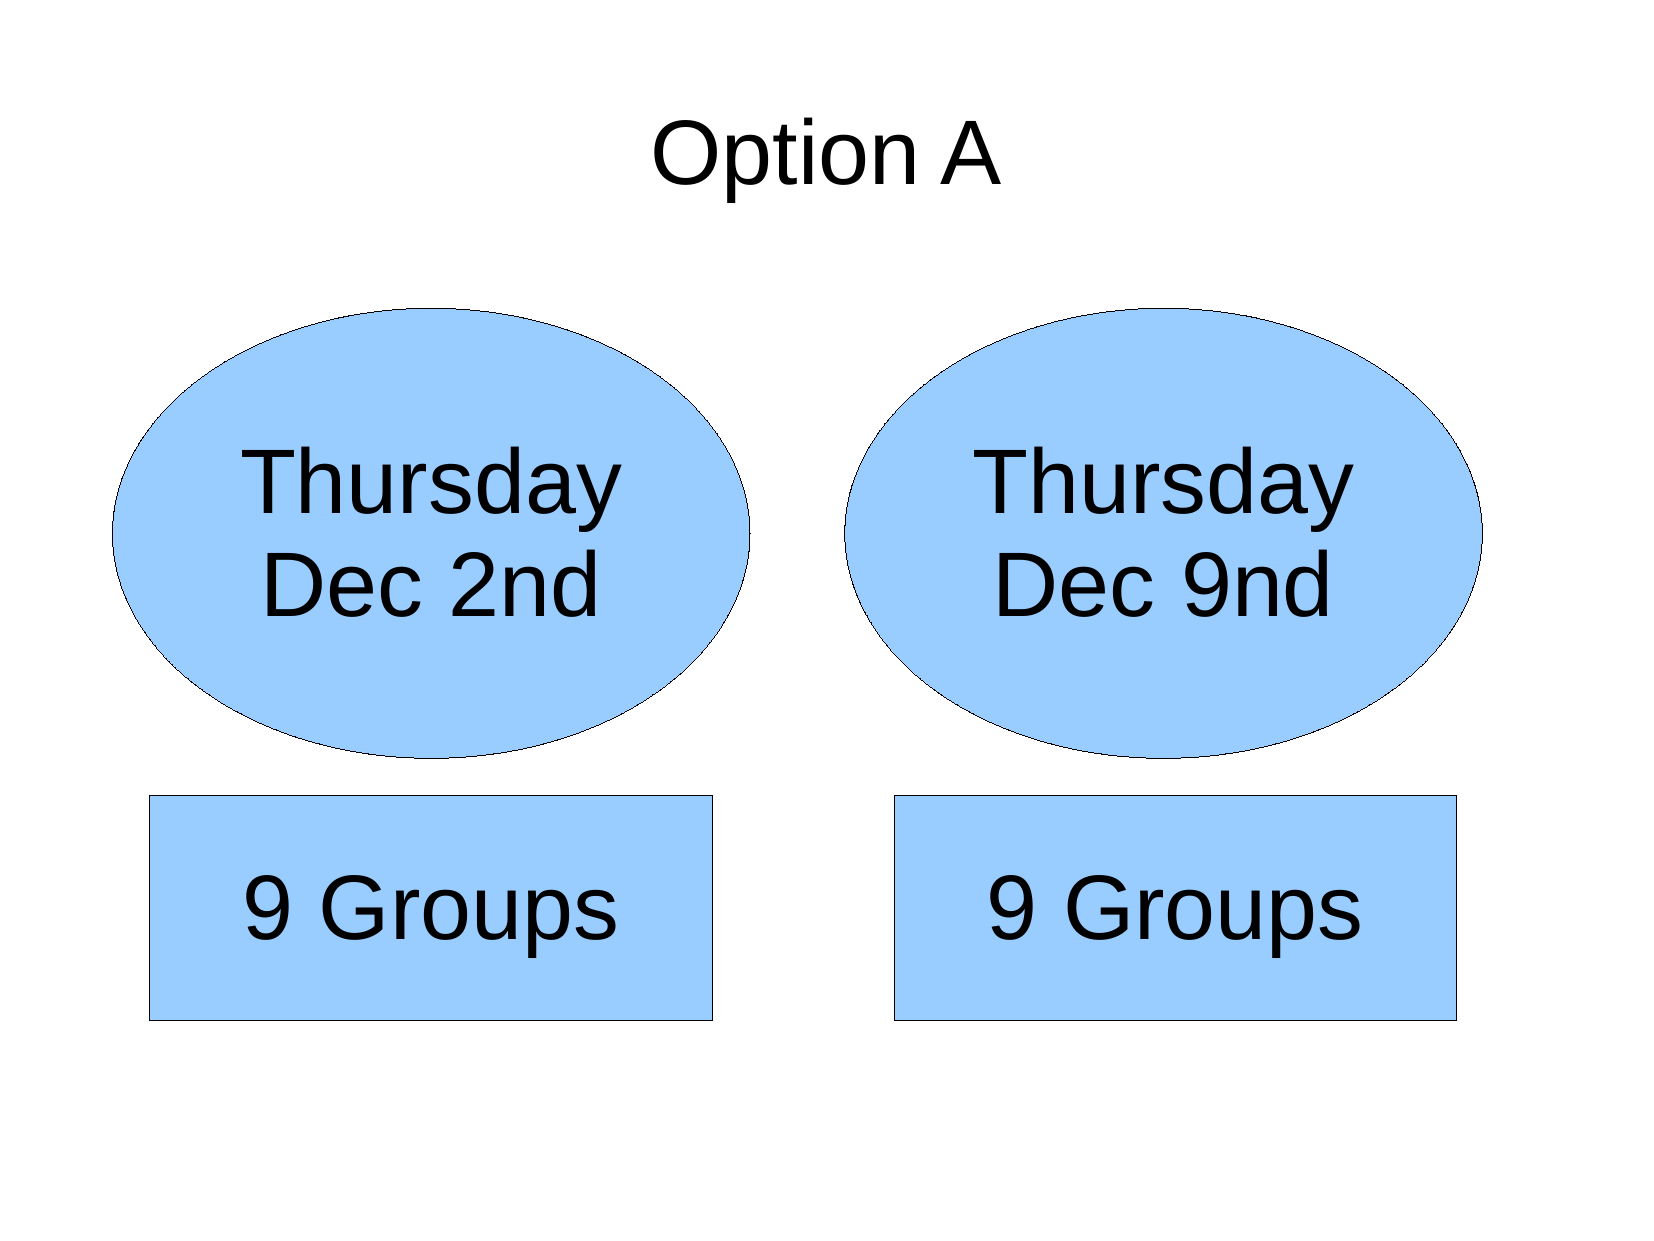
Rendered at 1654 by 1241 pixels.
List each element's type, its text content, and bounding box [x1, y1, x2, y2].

text_box Thursday Dec 2nd [112, 308, 751, 759]
text_box 9 Groups [149, 795, 713, 1021]
title Option A [82, 56, 1571, 250]
text_box Thursday Dec 9nd [844, 308, 1483, 759]
text_box 9 Groups [894, 795, 1457, 1021]
